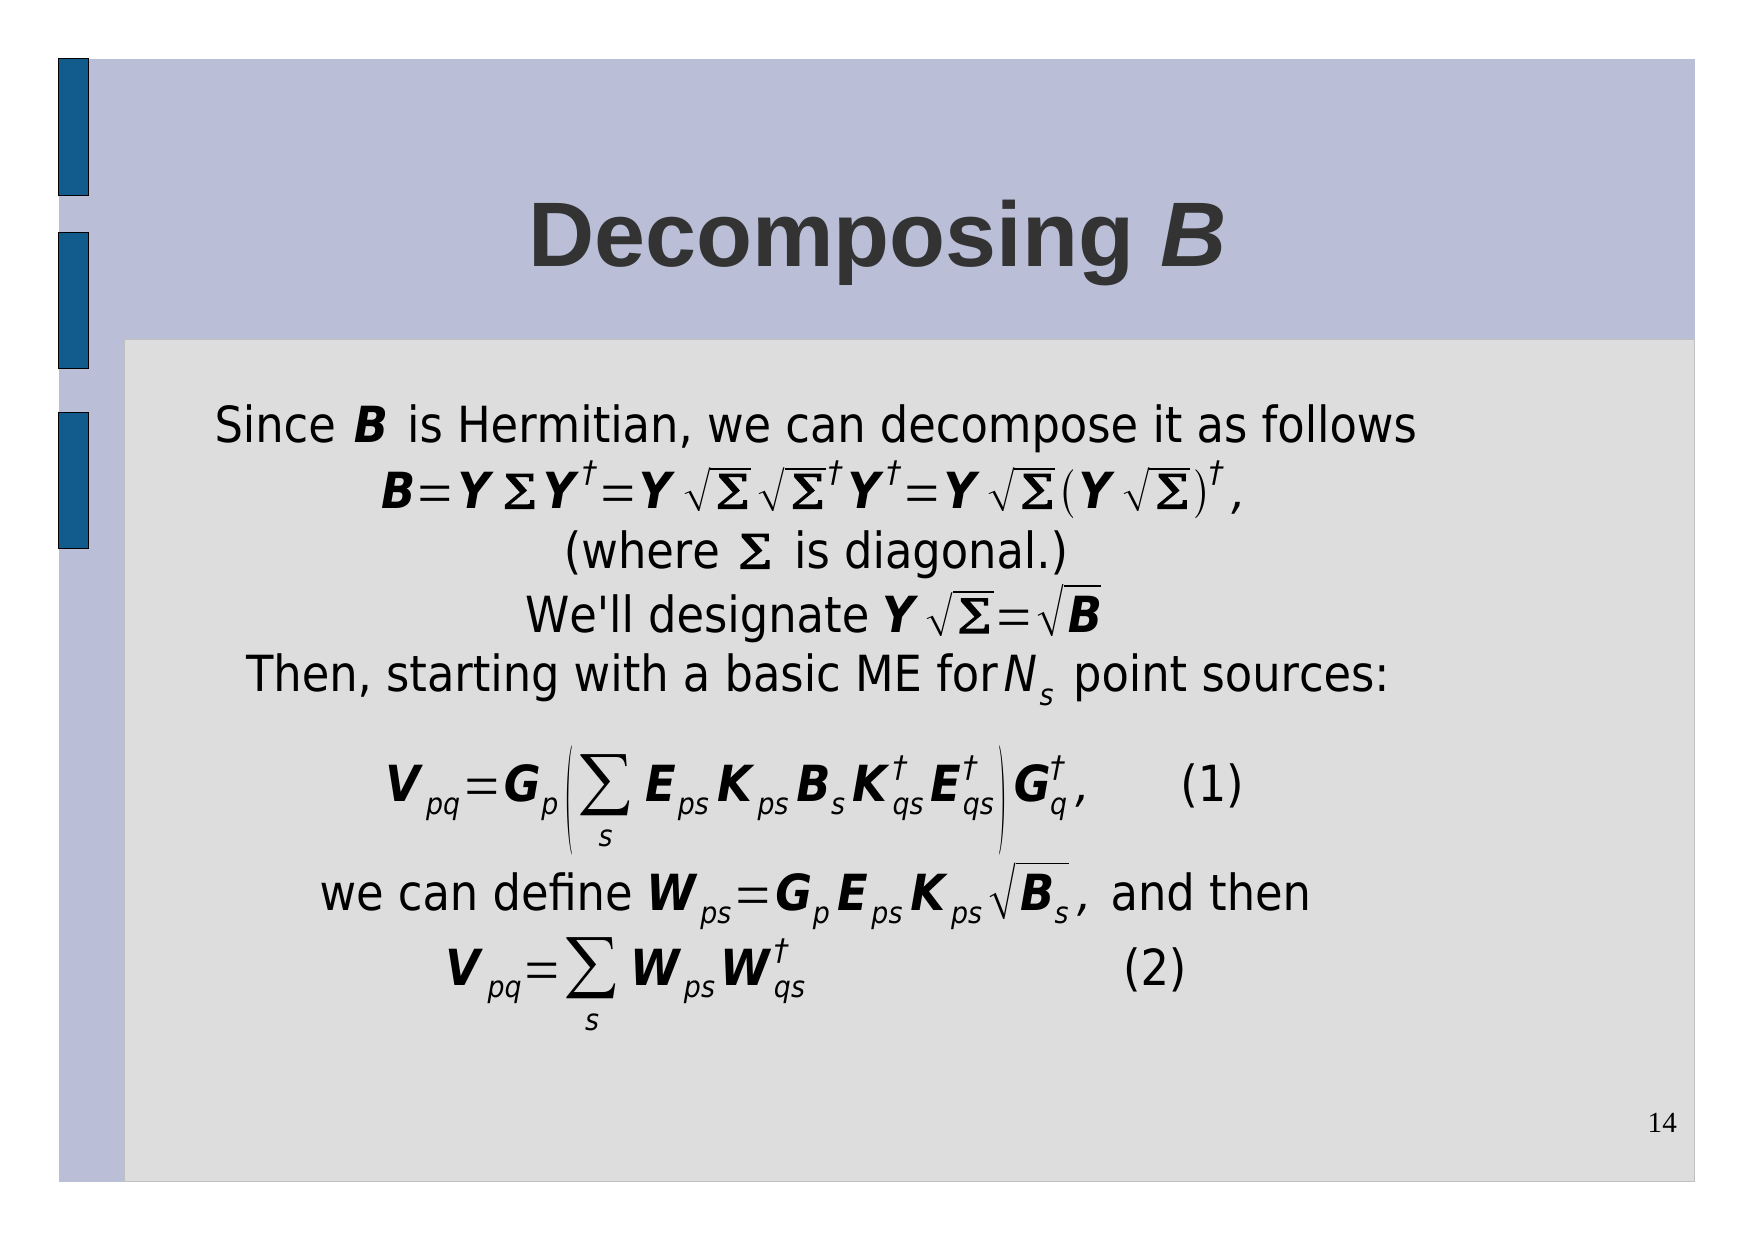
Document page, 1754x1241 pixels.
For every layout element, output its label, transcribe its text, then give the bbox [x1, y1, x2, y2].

chart [208, 396, 1418, 1038]
title Decomposing B [178, 141, 1577, 329]
